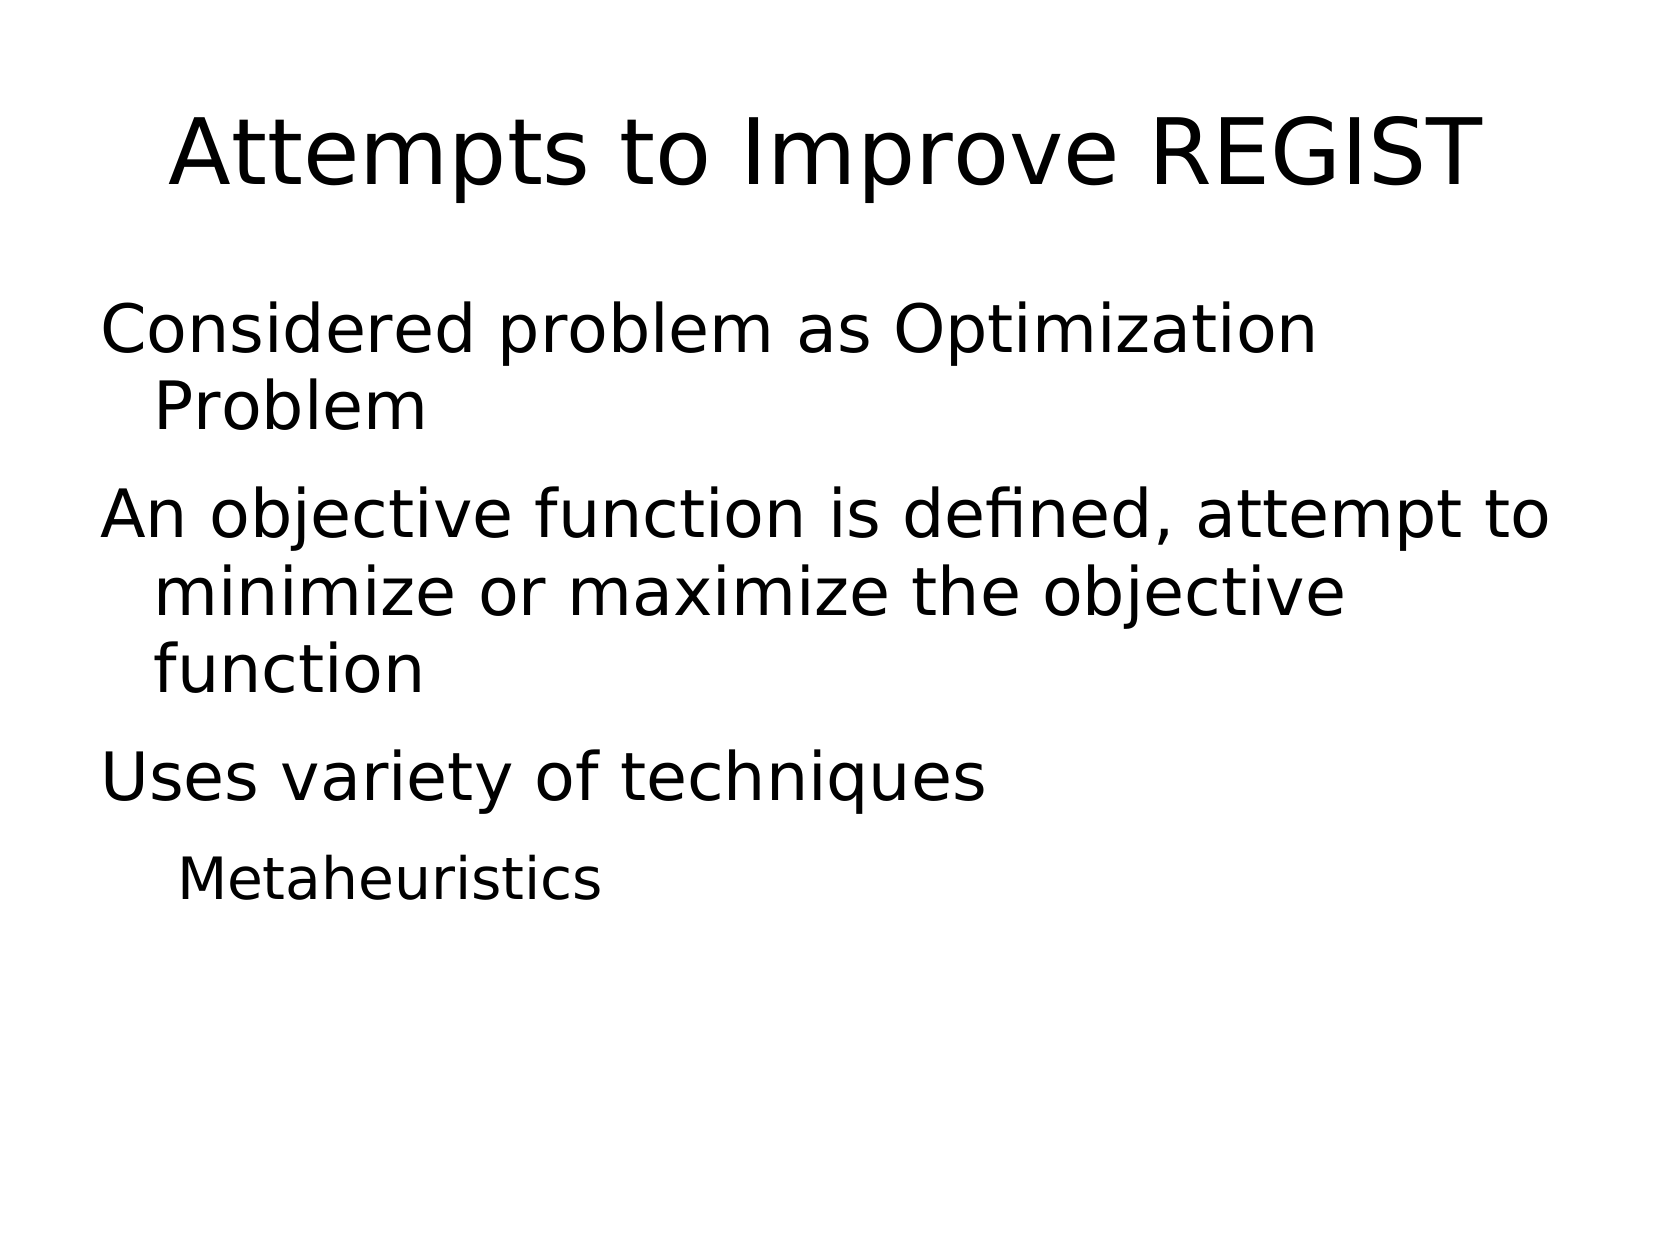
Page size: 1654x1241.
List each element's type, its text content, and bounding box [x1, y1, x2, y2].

title Attempts to Improve REGIST [82, 49, 1571, 257]
list Considered problem as Optimization Problem An objective function is defined, attempt to minimize or maximize the objective function Uses variety of techniques Metaheuristics [82, 290, 1571, 1109]
